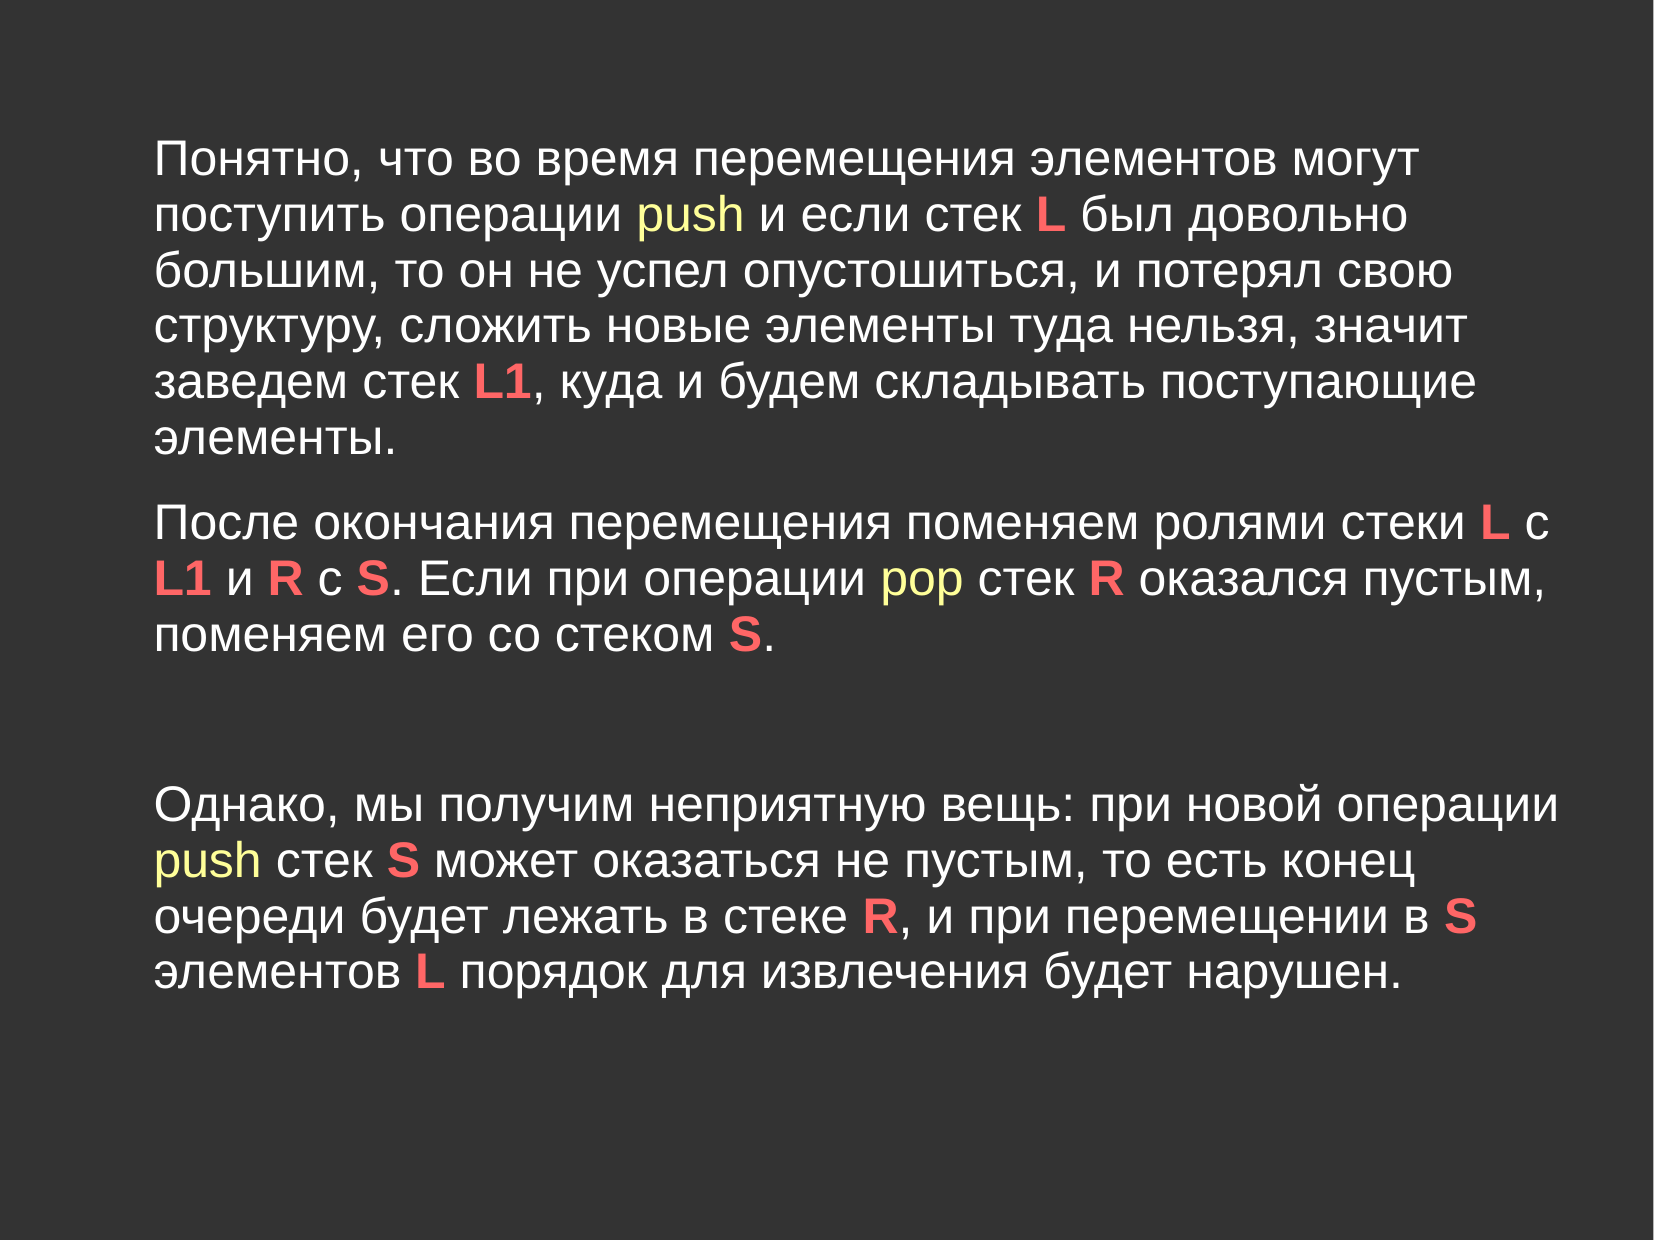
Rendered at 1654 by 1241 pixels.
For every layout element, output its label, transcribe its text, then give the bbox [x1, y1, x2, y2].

list Понятно, что во время перемещения элементов могут поступить операции push и если стек L был довольно большим, то он не успел опустошиться, и потерял свою структуру, сложить новые элементы туда нельзя, значит заведем стек L1, куда и будем складывать поступающие элементы. После окончания перемещения поменяем ролями стеки L с L1 и R с S. Если при операции pop стек R оказался пустым, поменяем его со стеком S. Однако, мы получим неприятную вещь: при новой операции push стек S может оказаться не пустым, то есть конец очереди будет лежать в стеке R, и при перемещении в S элементов L порядок для извлечения будет нарушен. [82, 45, 1571, 1201]
